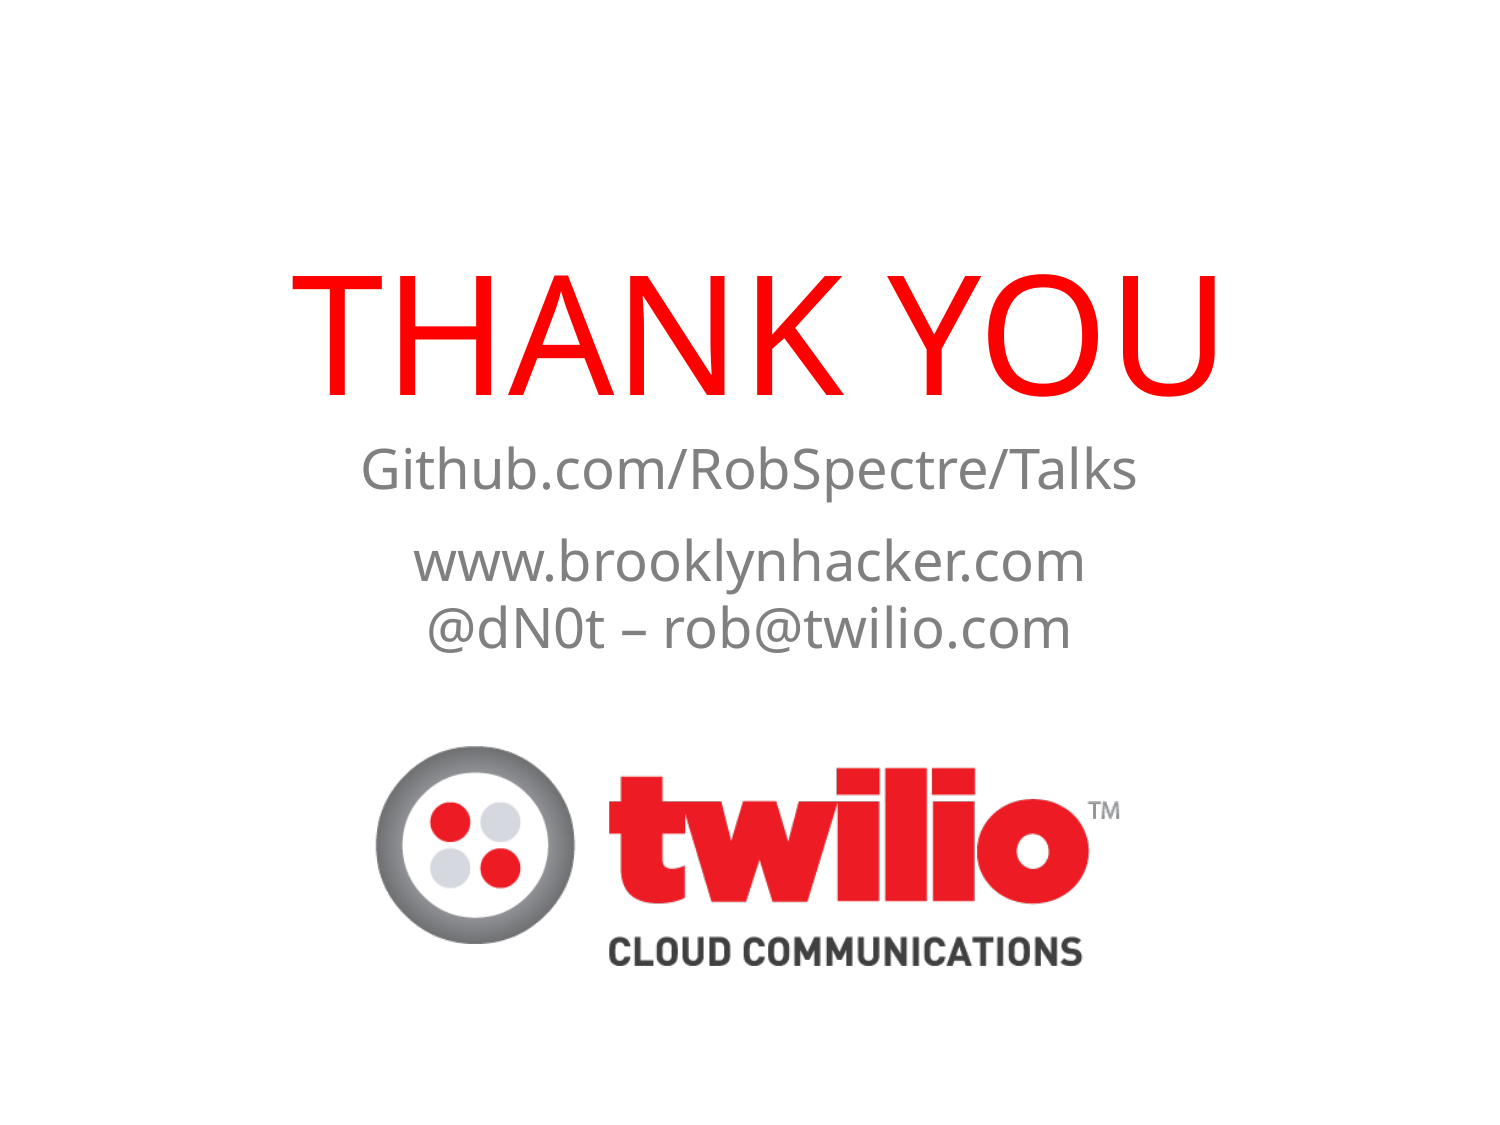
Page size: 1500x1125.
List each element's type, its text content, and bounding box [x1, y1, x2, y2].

picture [354, 736, 1146, 993]
title THANK YOU [22, 176, 1500, 481]
list Github.com/RobSpectre/Talks www.brooklynhacker.com @dN0t – rob@twilio.com [112, 424, 1388, 736]
